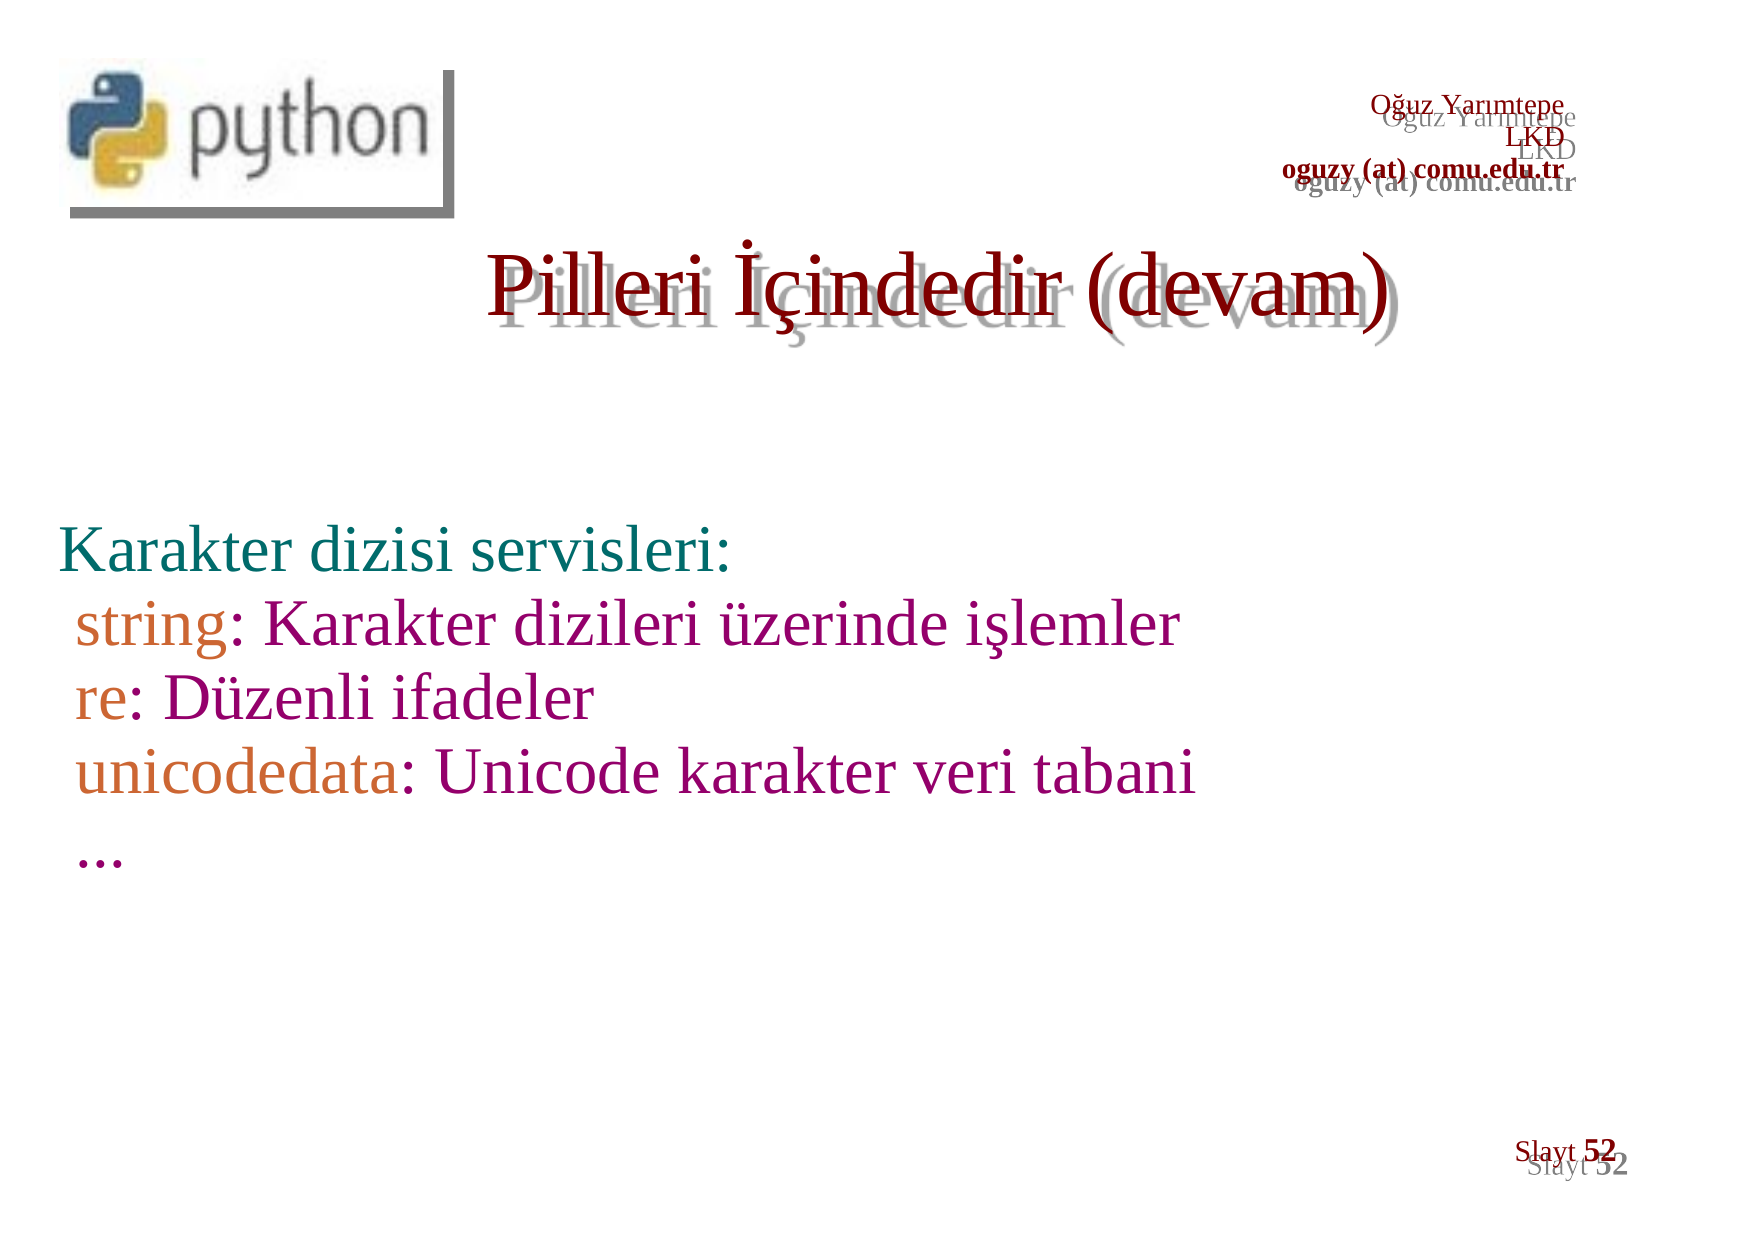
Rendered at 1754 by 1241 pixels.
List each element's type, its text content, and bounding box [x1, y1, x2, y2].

subtitle Karakter dizisi servisleri: string: Karakter dizileri üzerinde işlemler re: Düzenli ifadeler unicodedata: Unicode karakter veri tabani ... [59, 360, 1695, 1034]
picture [59, 58, 443, 207]
title Pilleri İçindedir (devam) [194, 214, 1684, 355]
